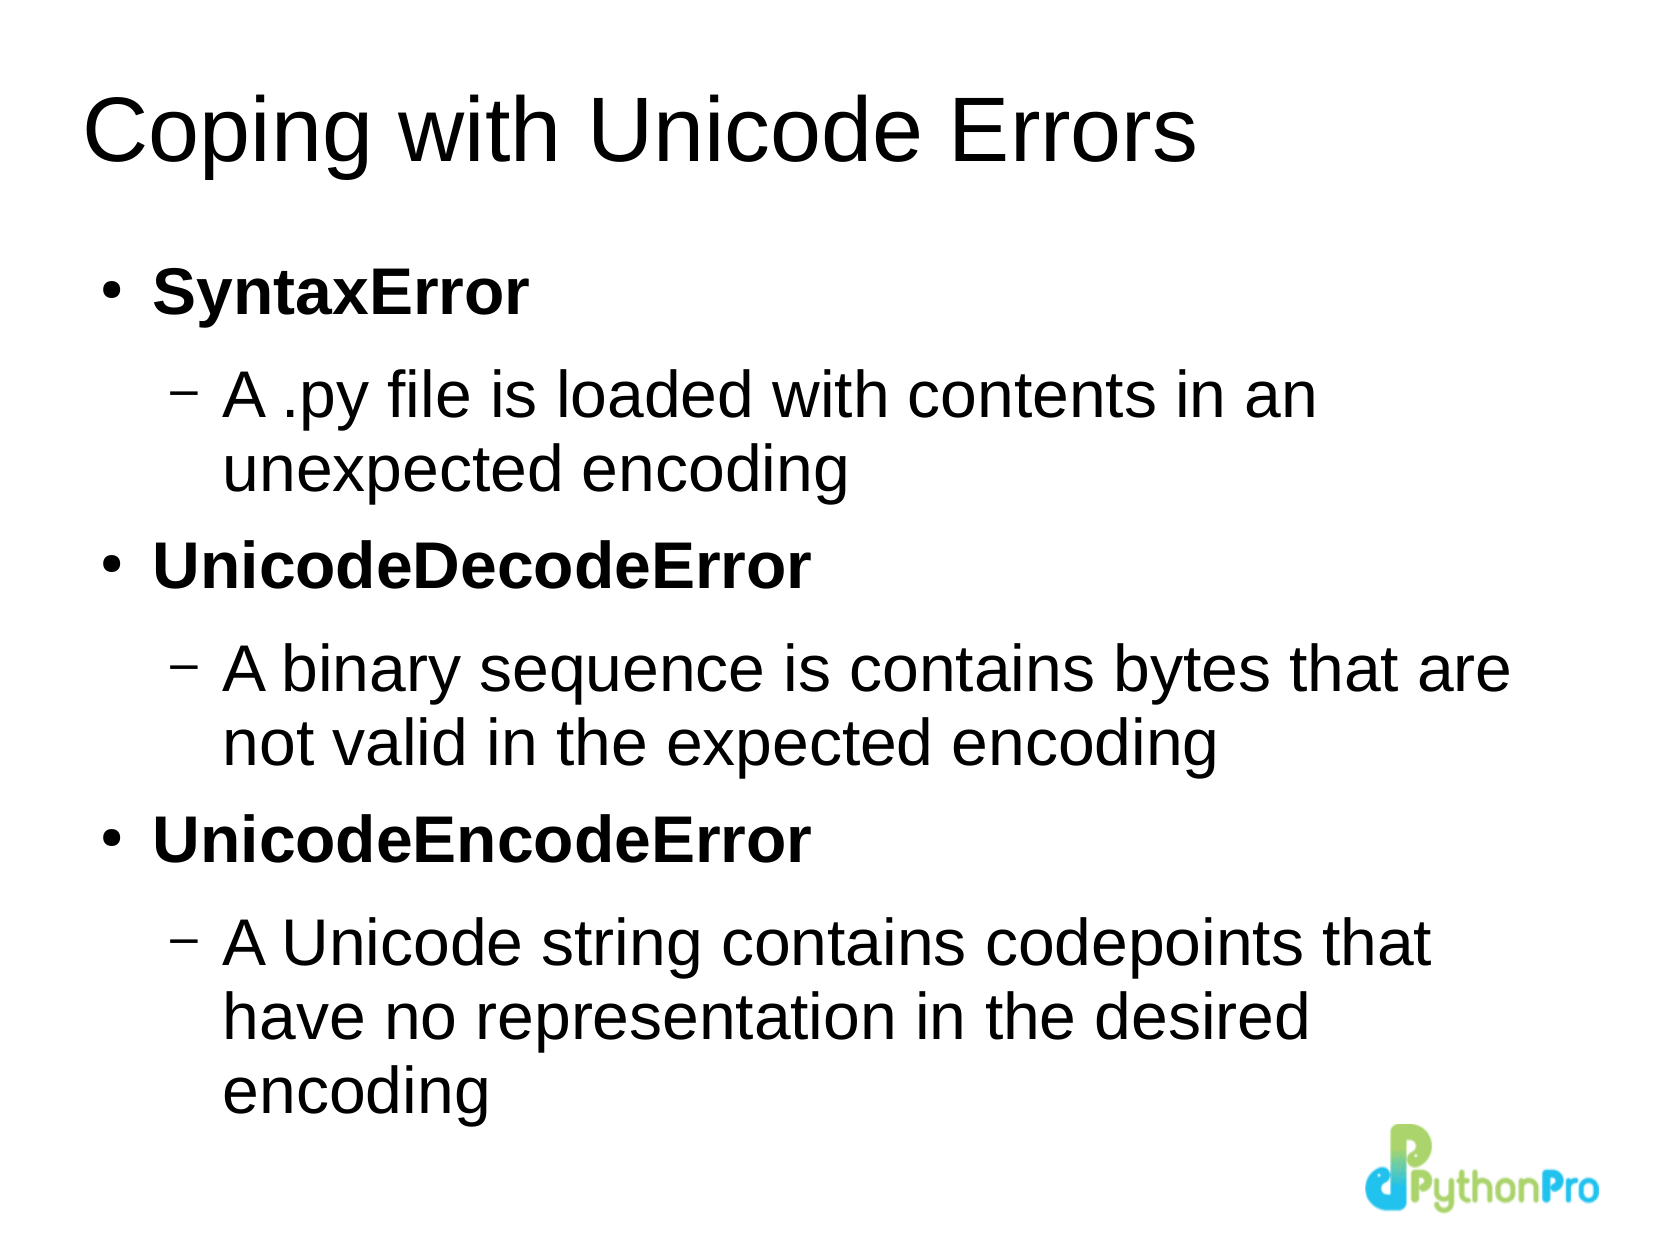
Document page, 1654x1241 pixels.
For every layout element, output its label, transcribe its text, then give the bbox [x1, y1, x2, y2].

title Coping with Unicode Errors [82, 49, 1571, 211]
list SyntaxError A .py file is loaded with contents in an unexpected encoding UnicodeDecodeError A binary sequence is contains bytes that are not valid in the expected encoding UnicodeEncodeError A Unicode string contains codepoints that have no representation in the desired encoding [82, 255, 1571, 1130]
picture [1365, 1124, 1599, 1214]
